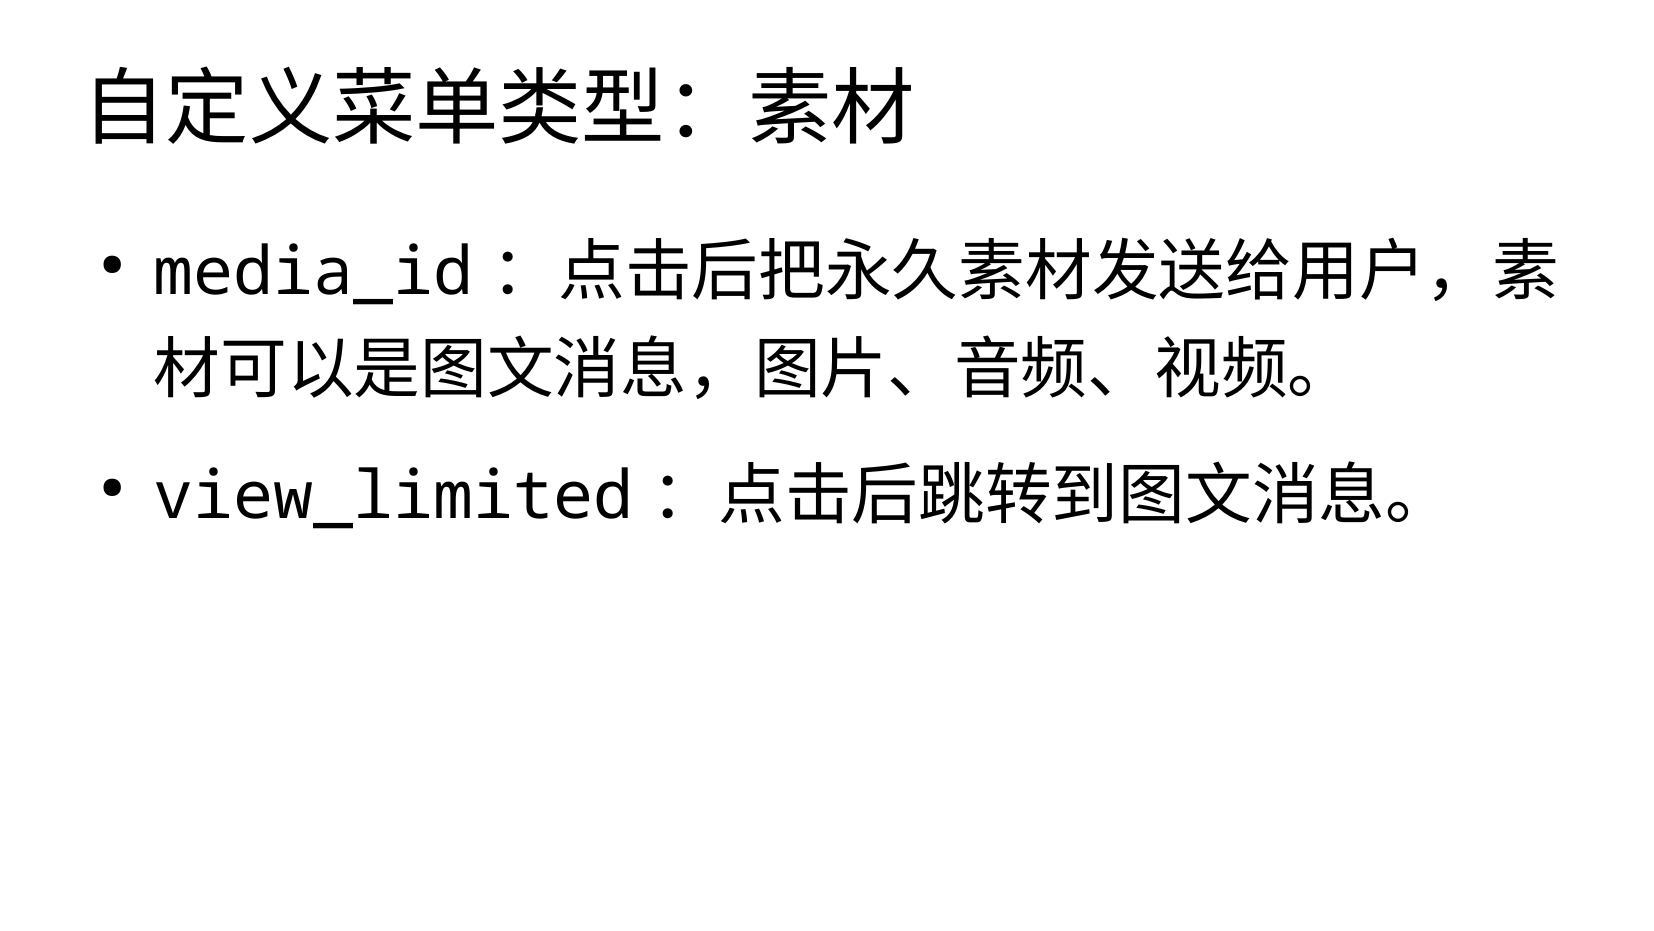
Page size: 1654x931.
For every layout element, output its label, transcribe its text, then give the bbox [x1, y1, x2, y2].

list media_id：点击后把永久素材发送给用户，素材可以是图文消息，图片、音频、视频。 view_limited：点击后跳转到图文消息。 [82, 217, 1571, 875]
title 自定义菜单类型：素材 [82, 37, 1571, 166]
